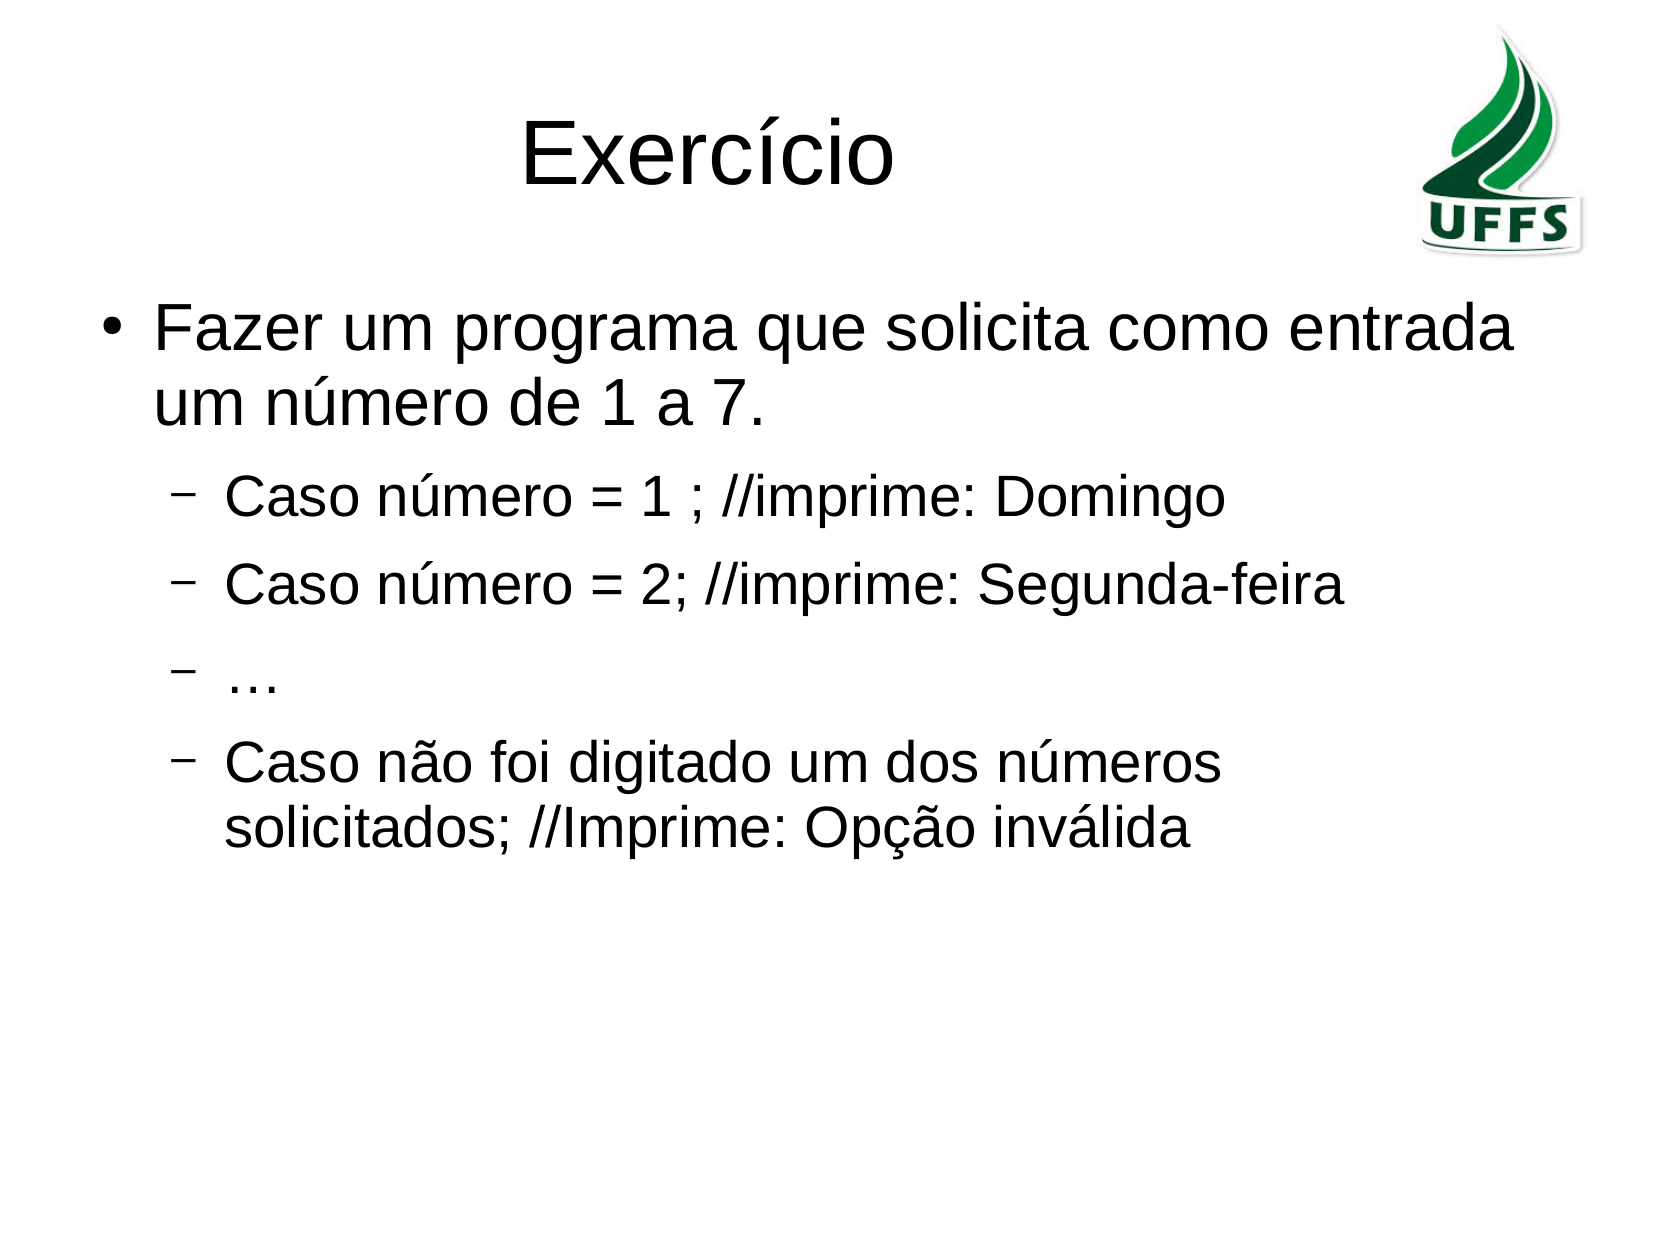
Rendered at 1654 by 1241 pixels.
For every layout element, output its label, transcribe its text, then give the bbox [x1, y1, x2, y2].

picture [1381, 20, 1624, 272]
title Exercício [82, 49, 1335, 257]
list Fazer um programa que solicita como entrada um número de 1 a 7. Caso número = 1 ; //imprime: Domingo Caso número = 2; //imprime: Segunda-feira … Caso não foi digitado um dos números solicitados; //Imprime: Opção inválida [82, 290, 1571, 1010]
